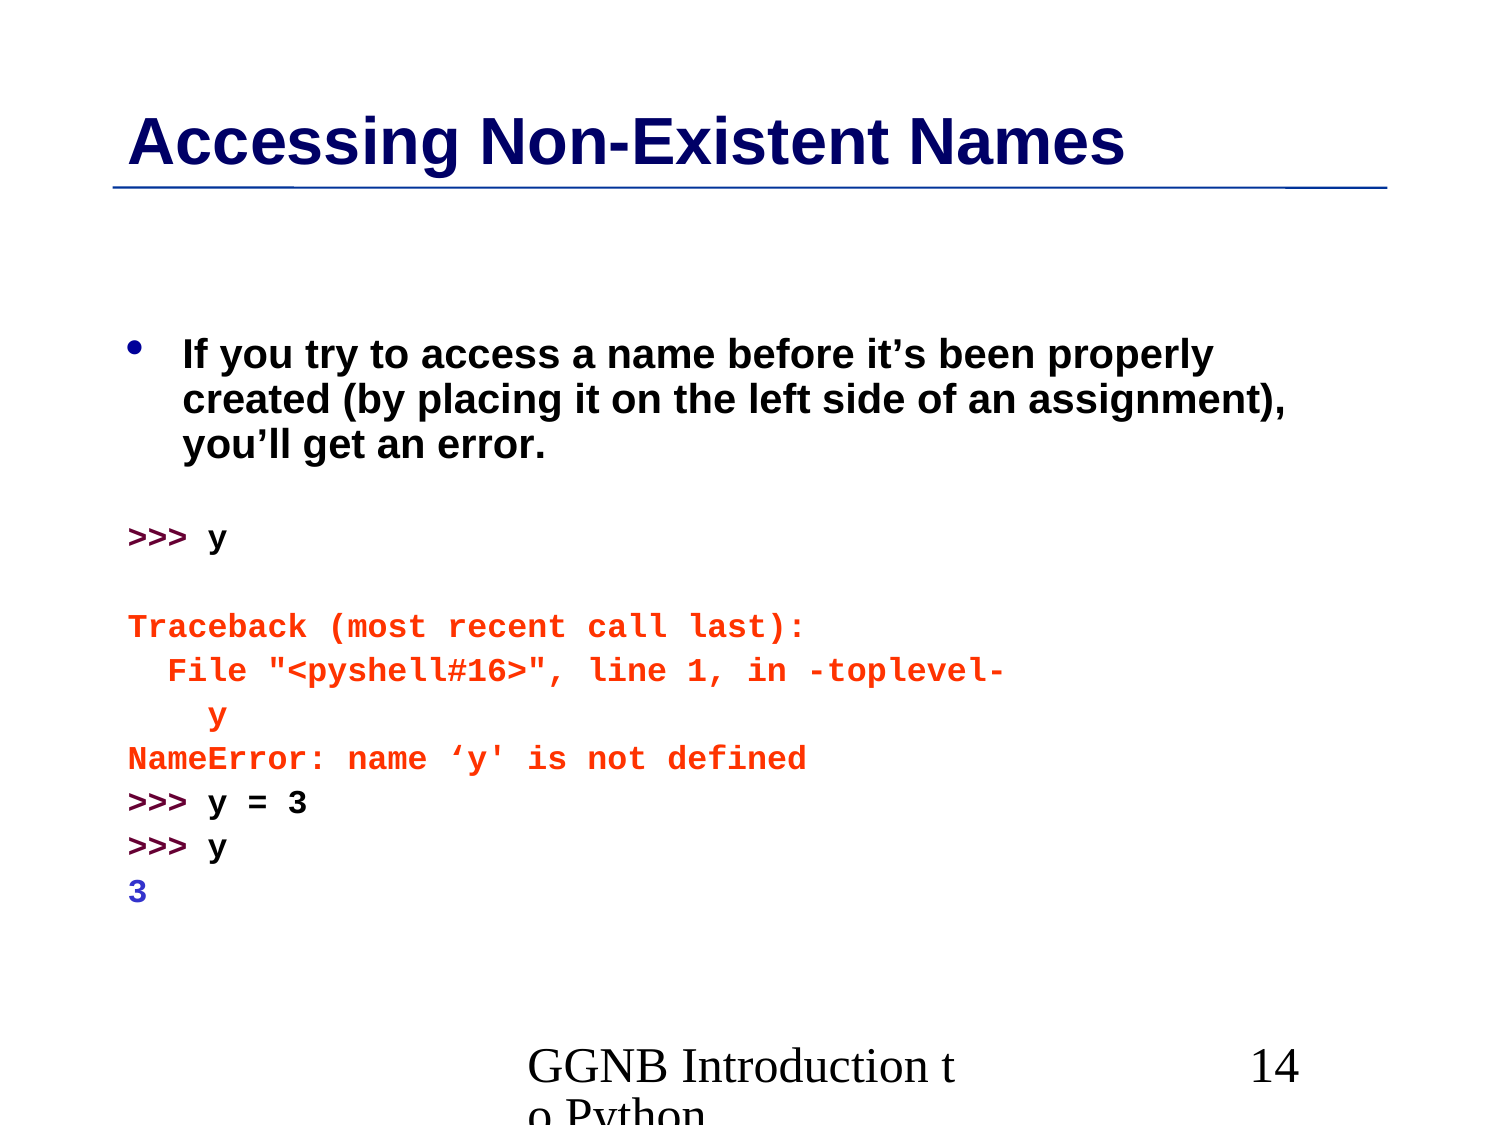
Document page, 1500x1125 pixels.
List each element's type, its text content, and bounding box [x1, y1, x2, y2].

title Accessing Non-Existent Names [112, 89, 1388, 185]
list If you try to access a name before it’s been properly created (by placing it on the left side of an assignment), you’ll get an error. >>> y Traceback (most recent call last): File "<pyshell#16>", line 1, in -toplevel- y NameError: name ‘y' is not defined >>> y = 3 >>> y 3 [112, 324, 1388, 1051]
